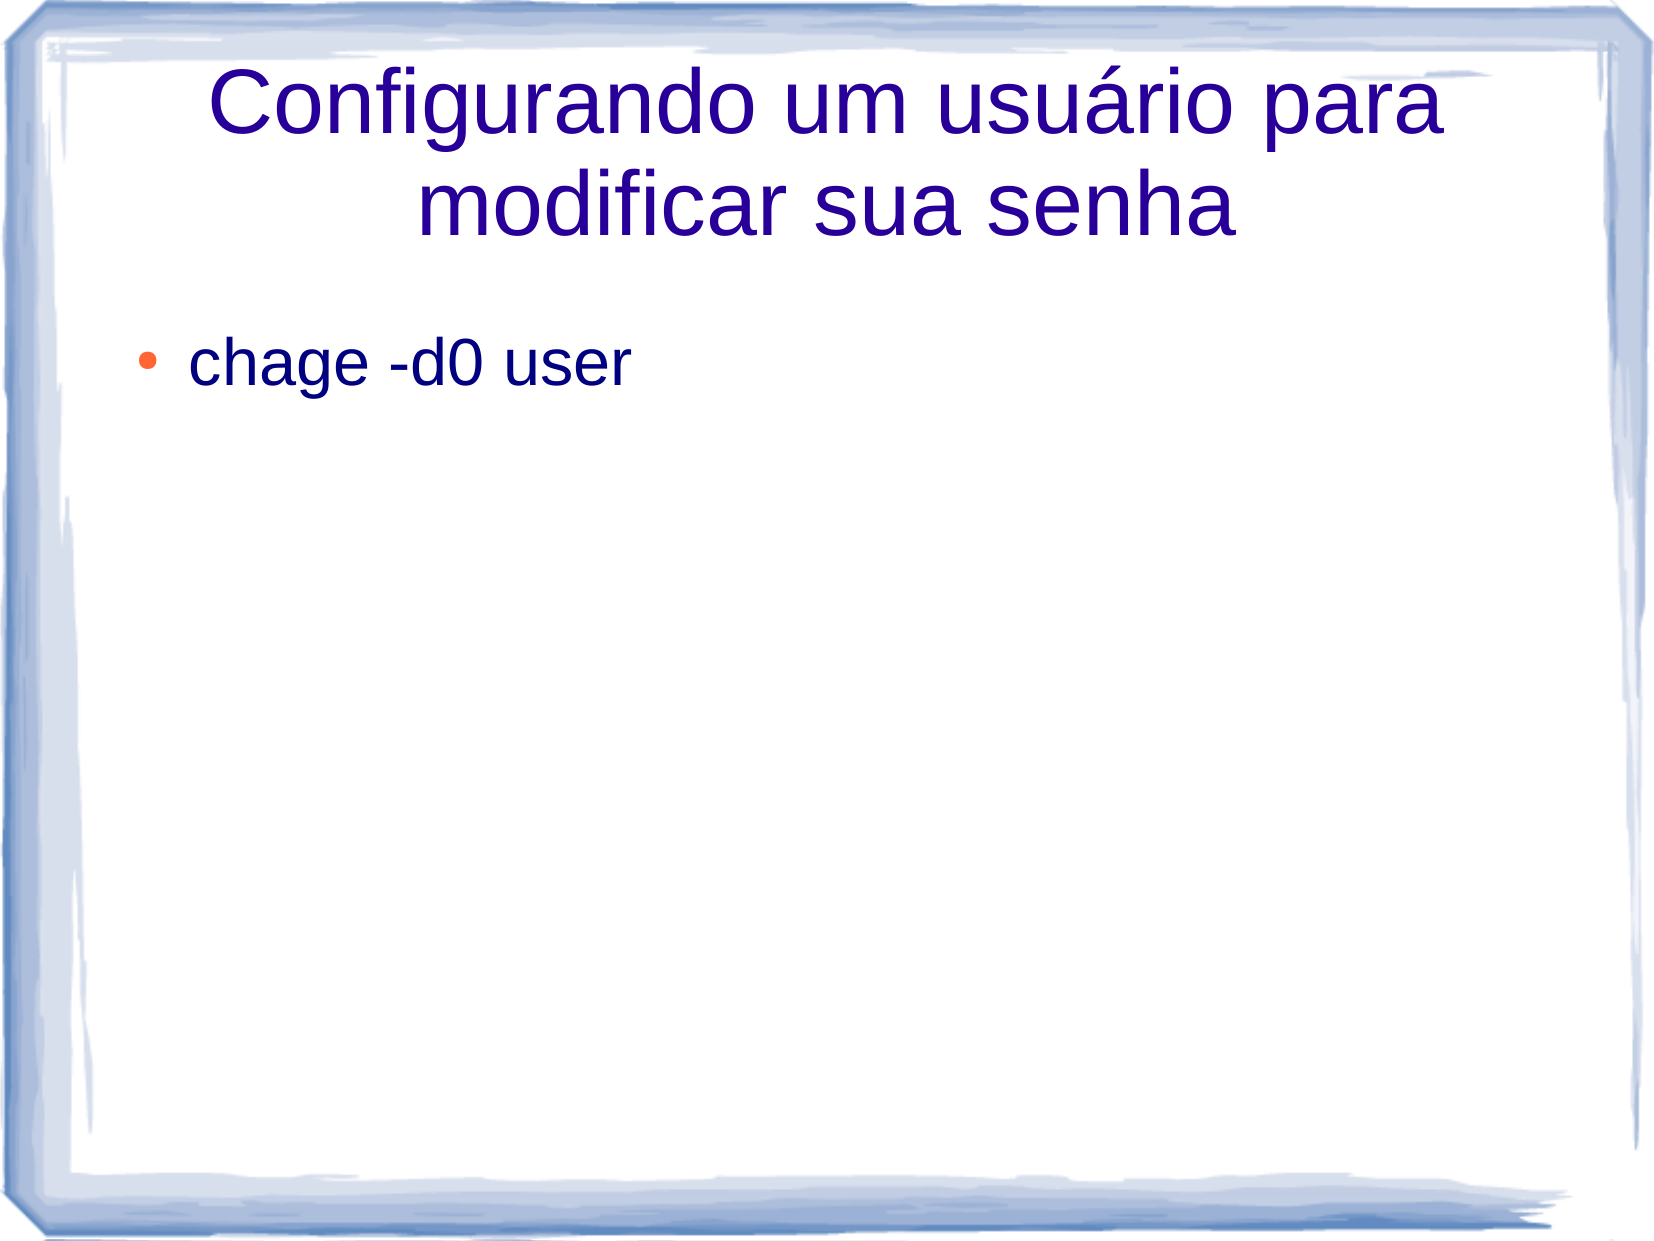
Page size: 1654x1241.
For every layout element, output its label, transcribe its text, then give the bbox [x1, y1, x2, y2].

picture [0, 0, 1654, 1241]
list chage -d0 user [118, 324, 1571, 1045]
title Configurando um usuário para modificar sua senha [82, 49, 1571, 257]
